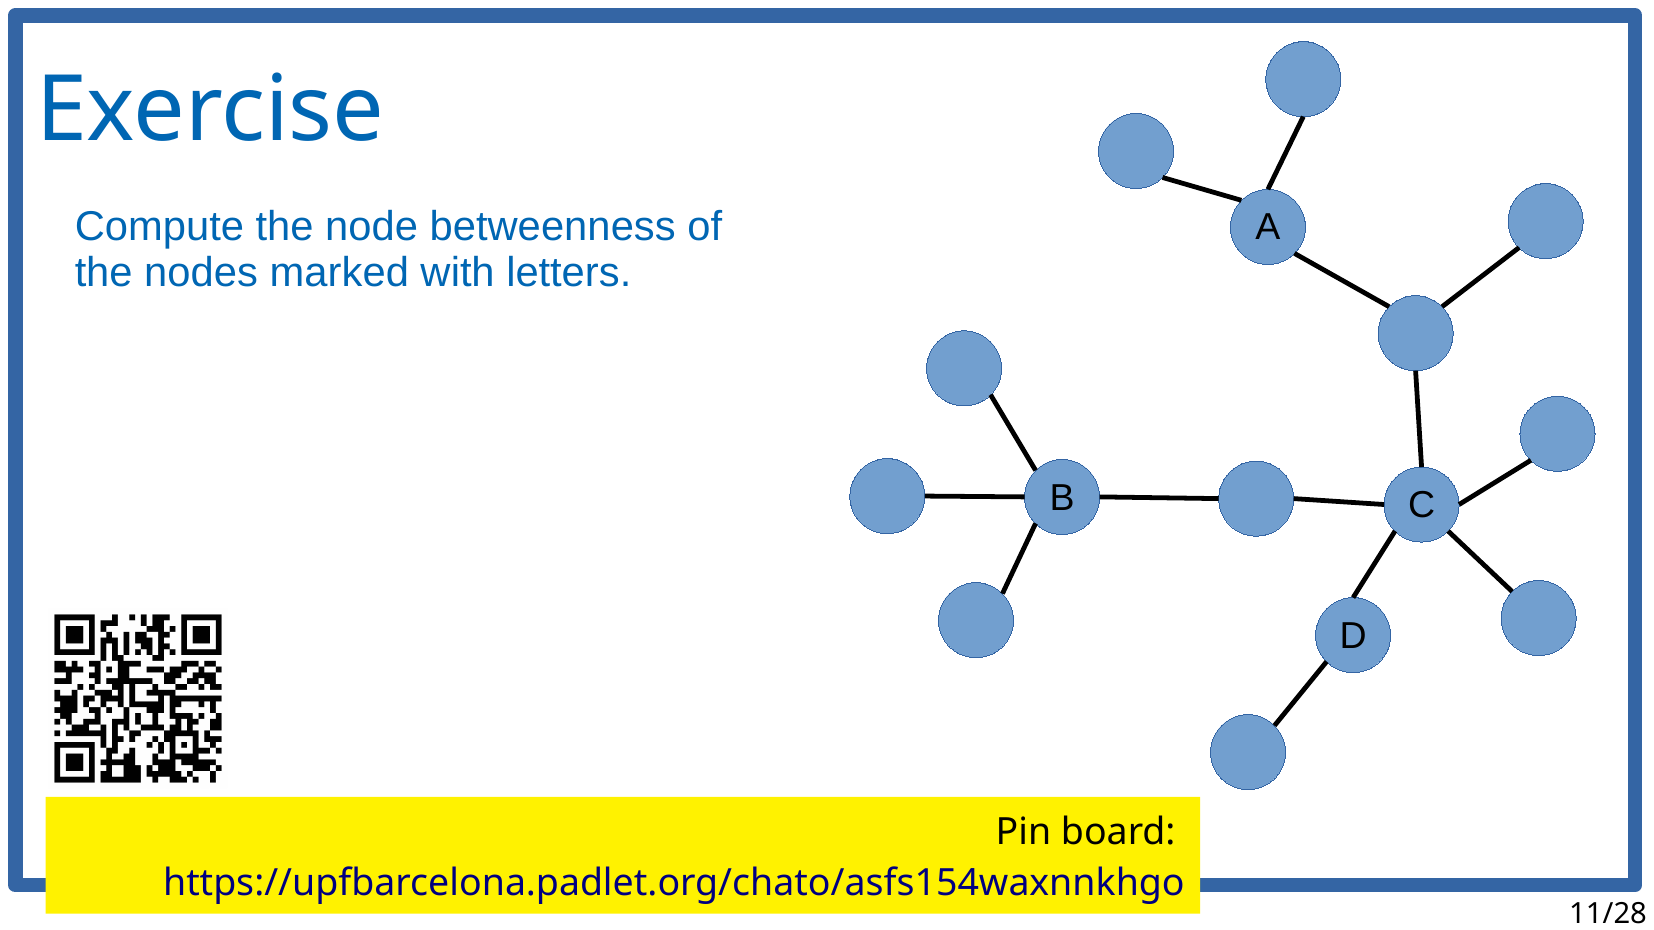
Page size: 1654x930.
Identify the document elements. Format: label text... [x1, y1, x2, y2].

text_box [938, 582, 1014, 658]
text_box [1519, 396, 1596, 472]
text_box D [1315, 597, 1391, 673]
text_box [1218, 461, 1294, 537]
title Exercise [30, 40, 391, 170]
text_box [926, 330, 1002, 406]
text_box Pin board: https://upfbarcelona.padlet.org/chato/asfs154waxnnkhgo [45, 796, 1201, 870]
text_box B [1024, 459, 1100, 535]
text_box [849, 458, 925, 534]
text_box [1265, 41, 1341, 117]
picture [48, 608, 228, 789]
text_box [1210, 714, 1286, 790]
text_box [1508, 183, 1584, 259]
text_box [1501, 580, 1577, 656]
text_box C [1384, 467, 1459, 543]
text_box Compute the node betweenness of the nodes marked with letters. [60, 194, 742, 316]
text_box [1378, 295, 1454, 371]
text_box A [1230, 189, 1306, 265]
text_box [1098, 113, 1174, 189]
